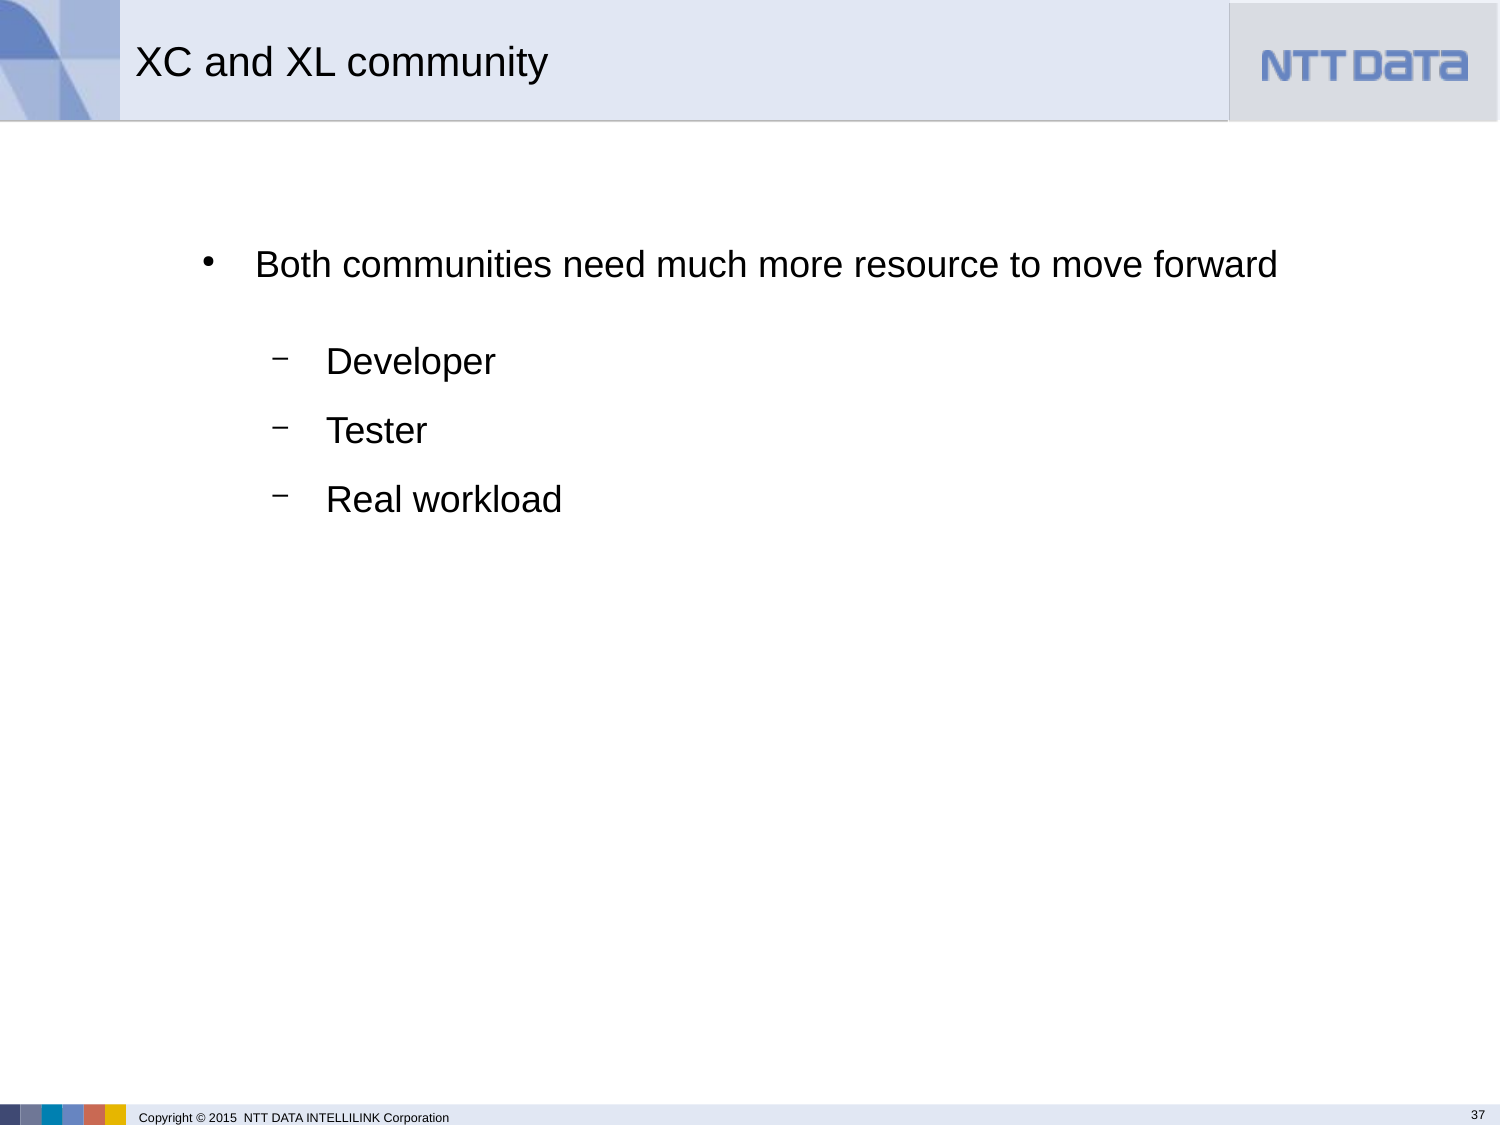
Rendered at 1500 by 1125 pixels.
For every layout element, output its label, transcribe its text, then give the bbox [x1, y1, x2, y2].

list Both communities need much more resource to move forward Developer Tester Real workload [154, 232, 1408, 932]
title XC and XL community [120, 0, 1241, 120]
picture [1262, 50, 1468, 81]
picture [0, 0, 120, 120]
